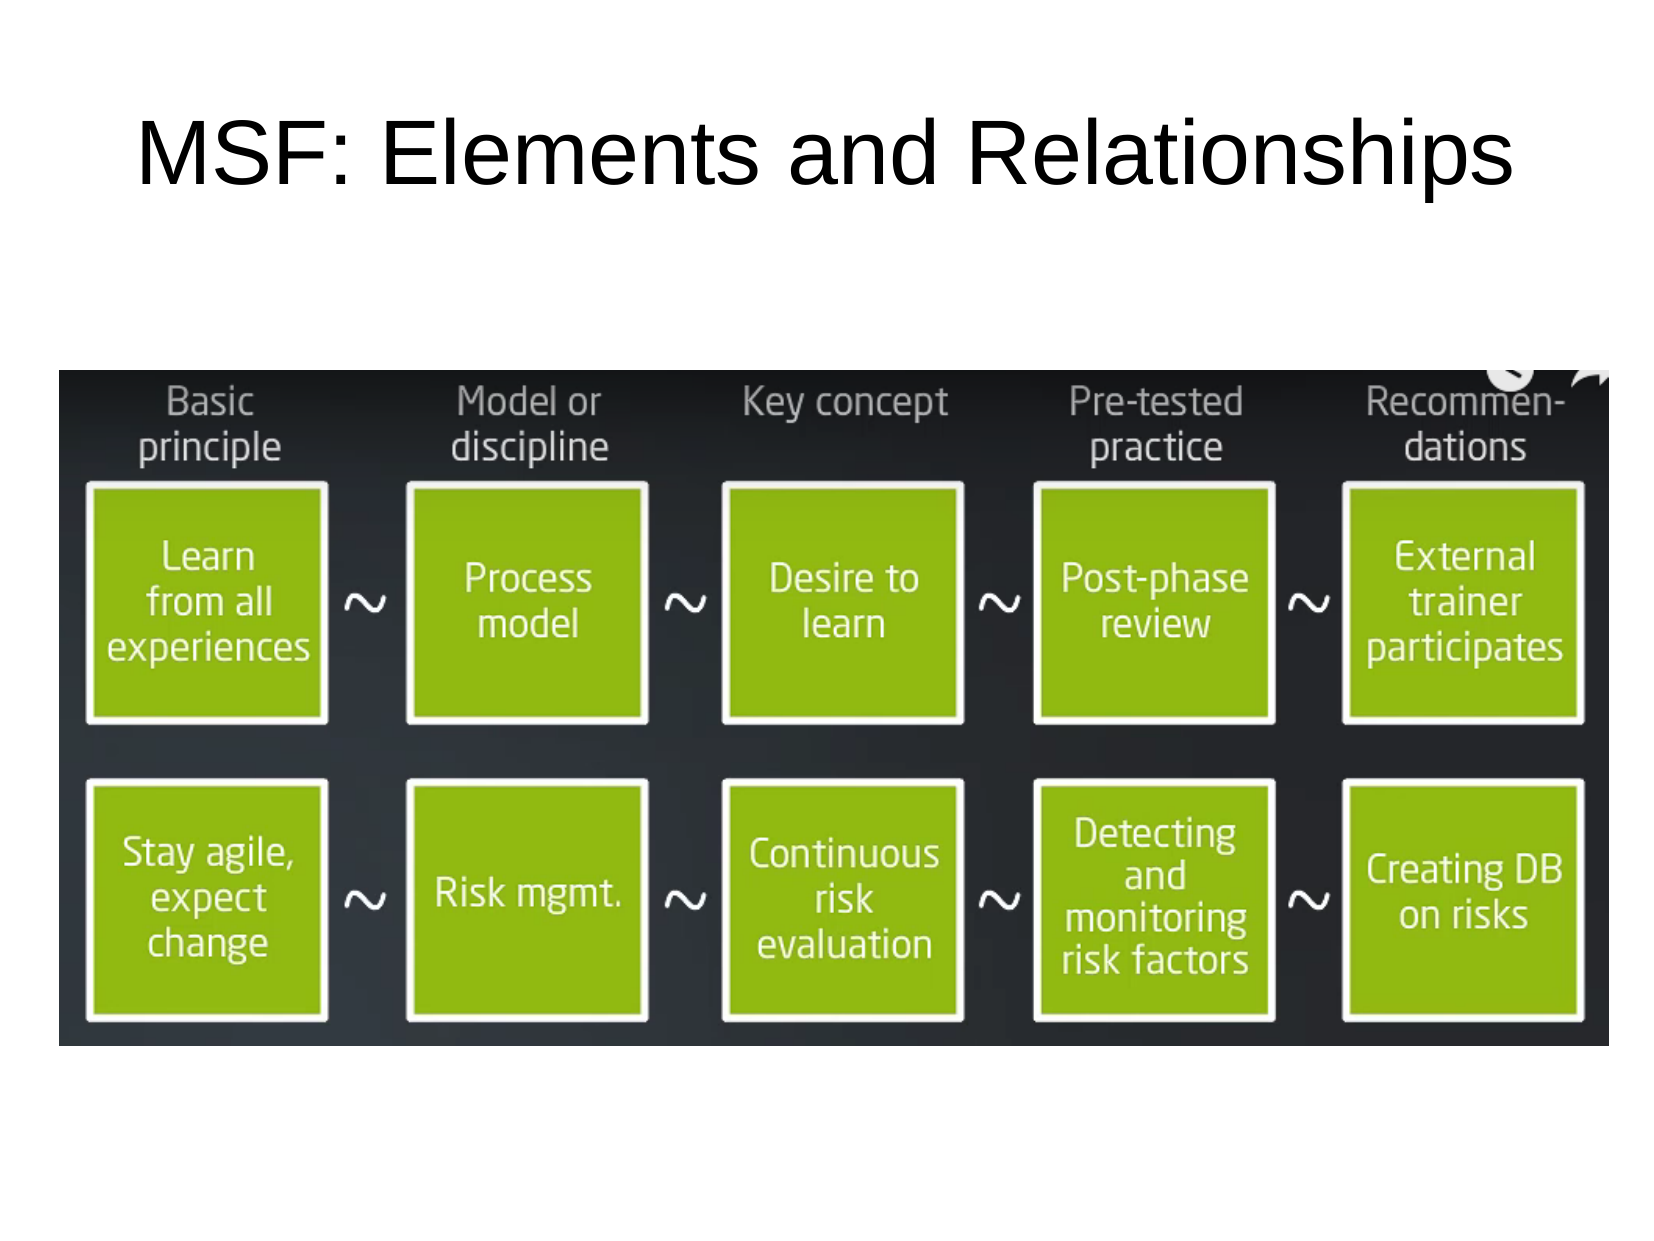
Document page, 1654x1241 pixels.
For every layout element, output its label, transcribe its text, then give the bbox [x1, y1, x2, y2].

title MSF: Elements and Relationships [82, 49, 1571, 257]
picture [59, 370, 1609, 1046]
